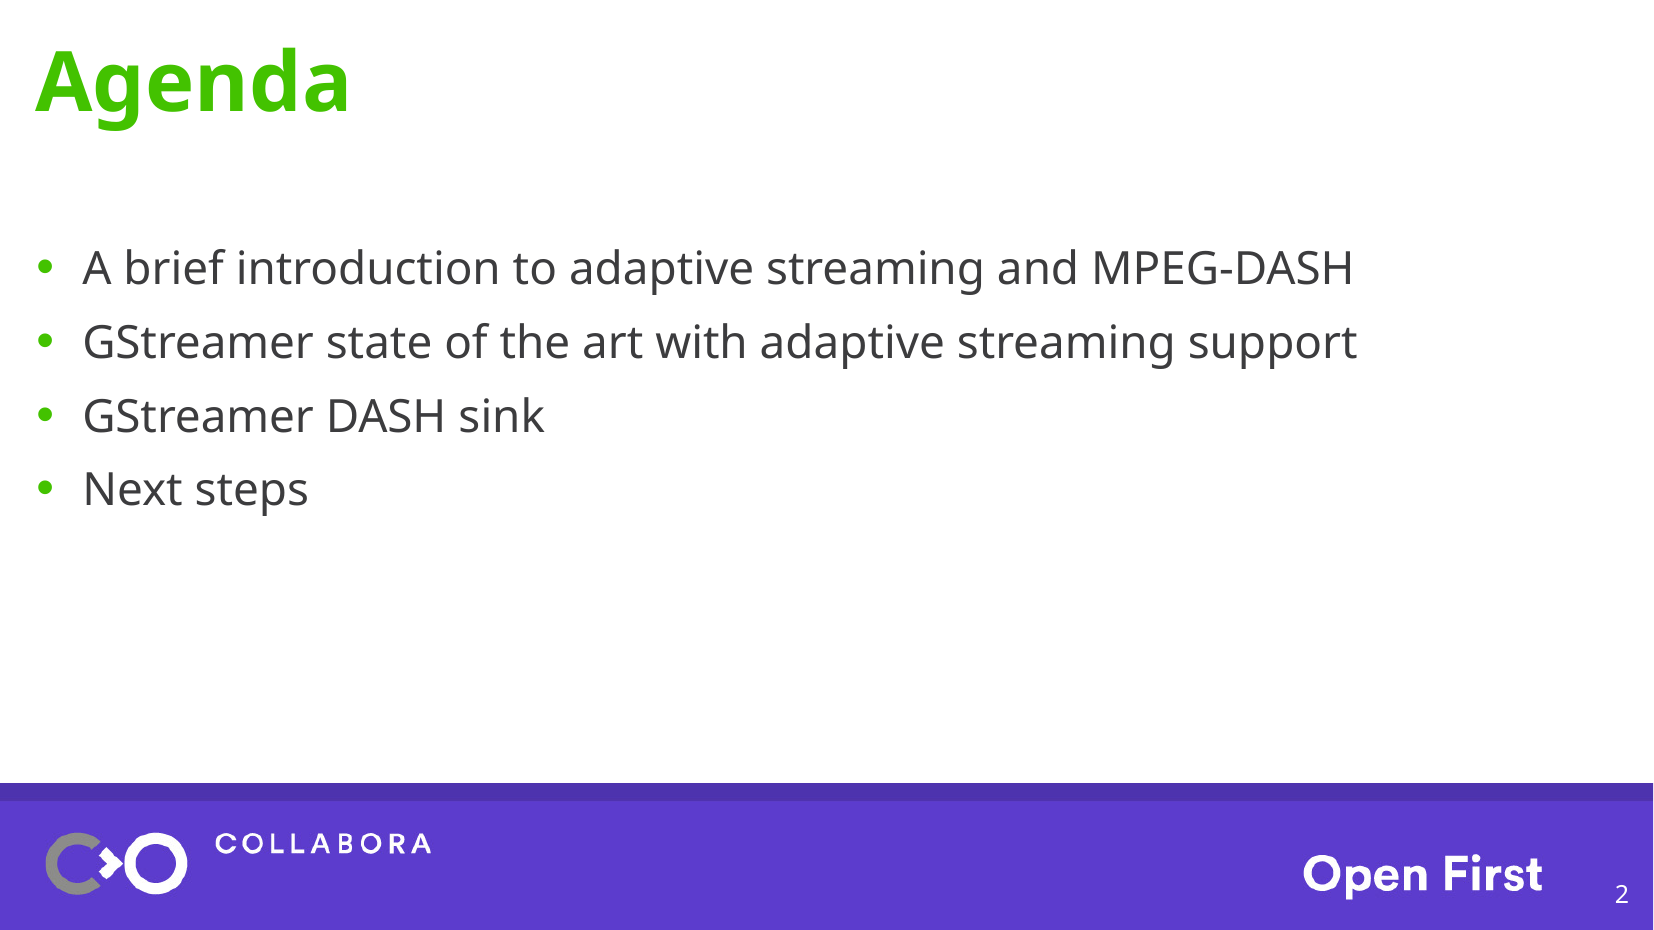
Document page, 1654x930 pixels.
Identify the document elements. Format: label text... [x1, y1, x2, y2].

list A brief introduction to adaptive streaming and MPEG-DASH GStreamer state of the art with adaptive streaming support GStreamer DASH sink Next steps [35, 165, 1608, 601]
picture [0, 0, 1654, 930]
title Agenda [35, 28, 1608, 165]
